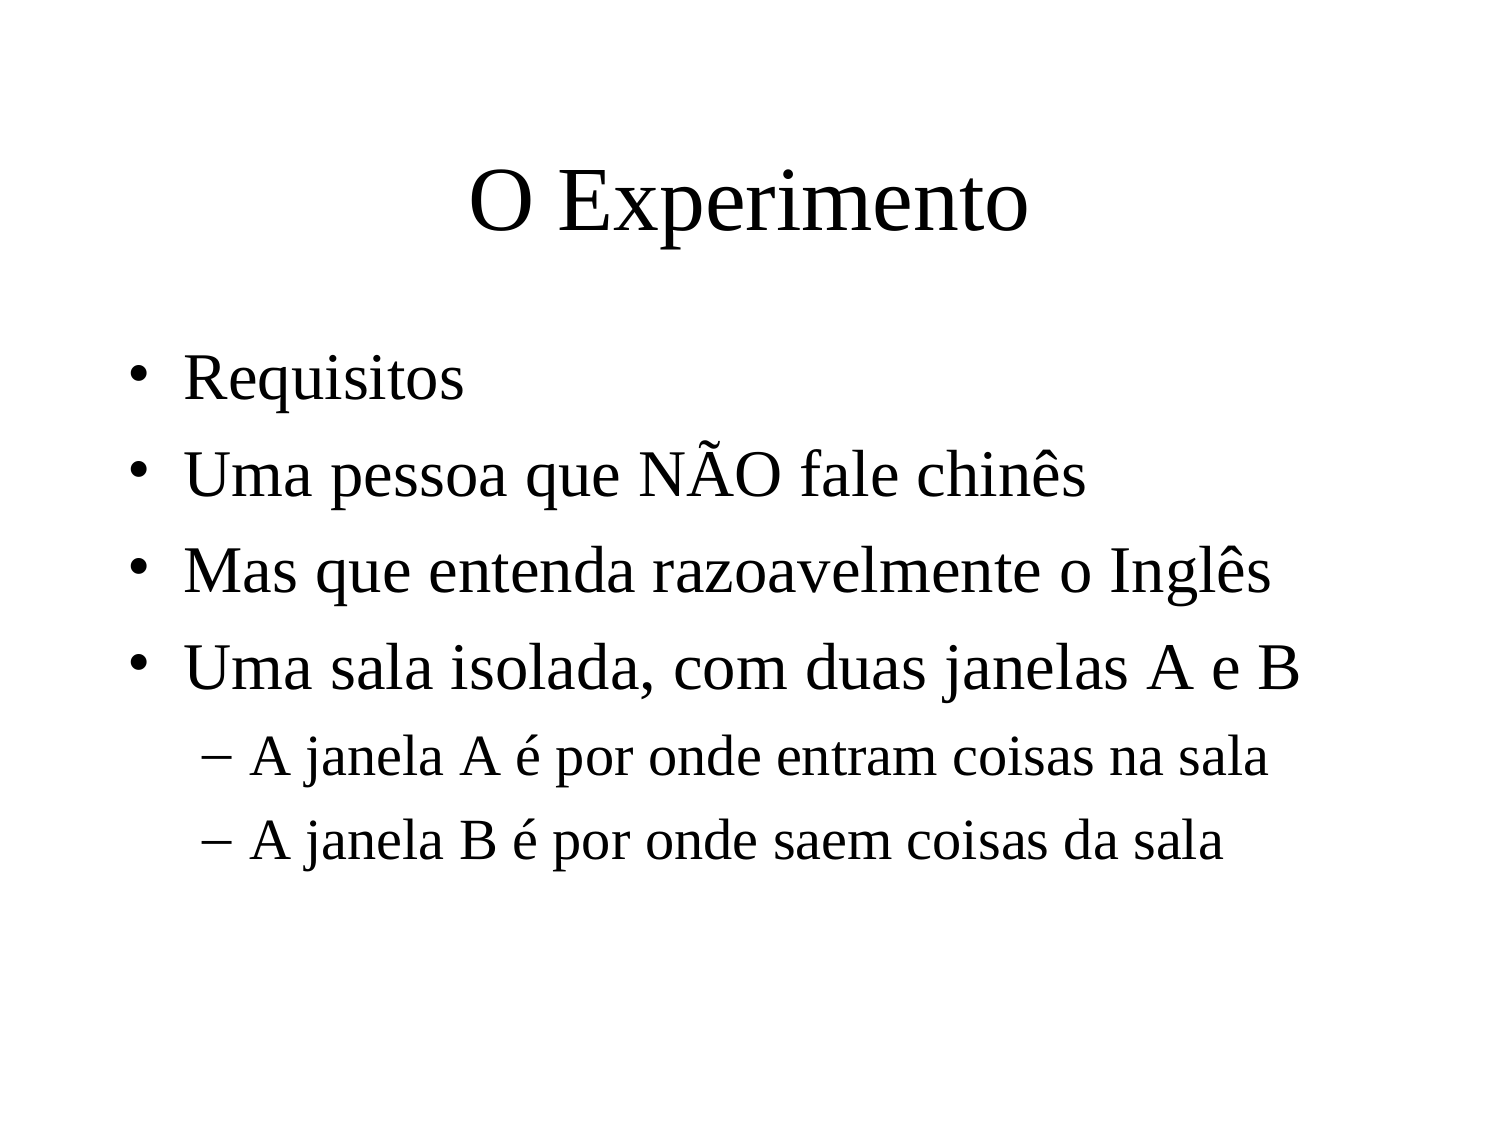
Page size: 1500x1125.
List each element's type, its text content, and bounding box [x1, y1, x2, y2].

list Requisitos Uma pessoa que NÃO fale chinês Mas que entenda razoavelmente o Inglês Uma sala isolada, com duas janelas A e B A janela A é por onde entram coisas na sala A janela B é por onde saem coisas da sala [112, 324, 1388, 1001]
title O Experimento [112, 99, 1388, 288]
